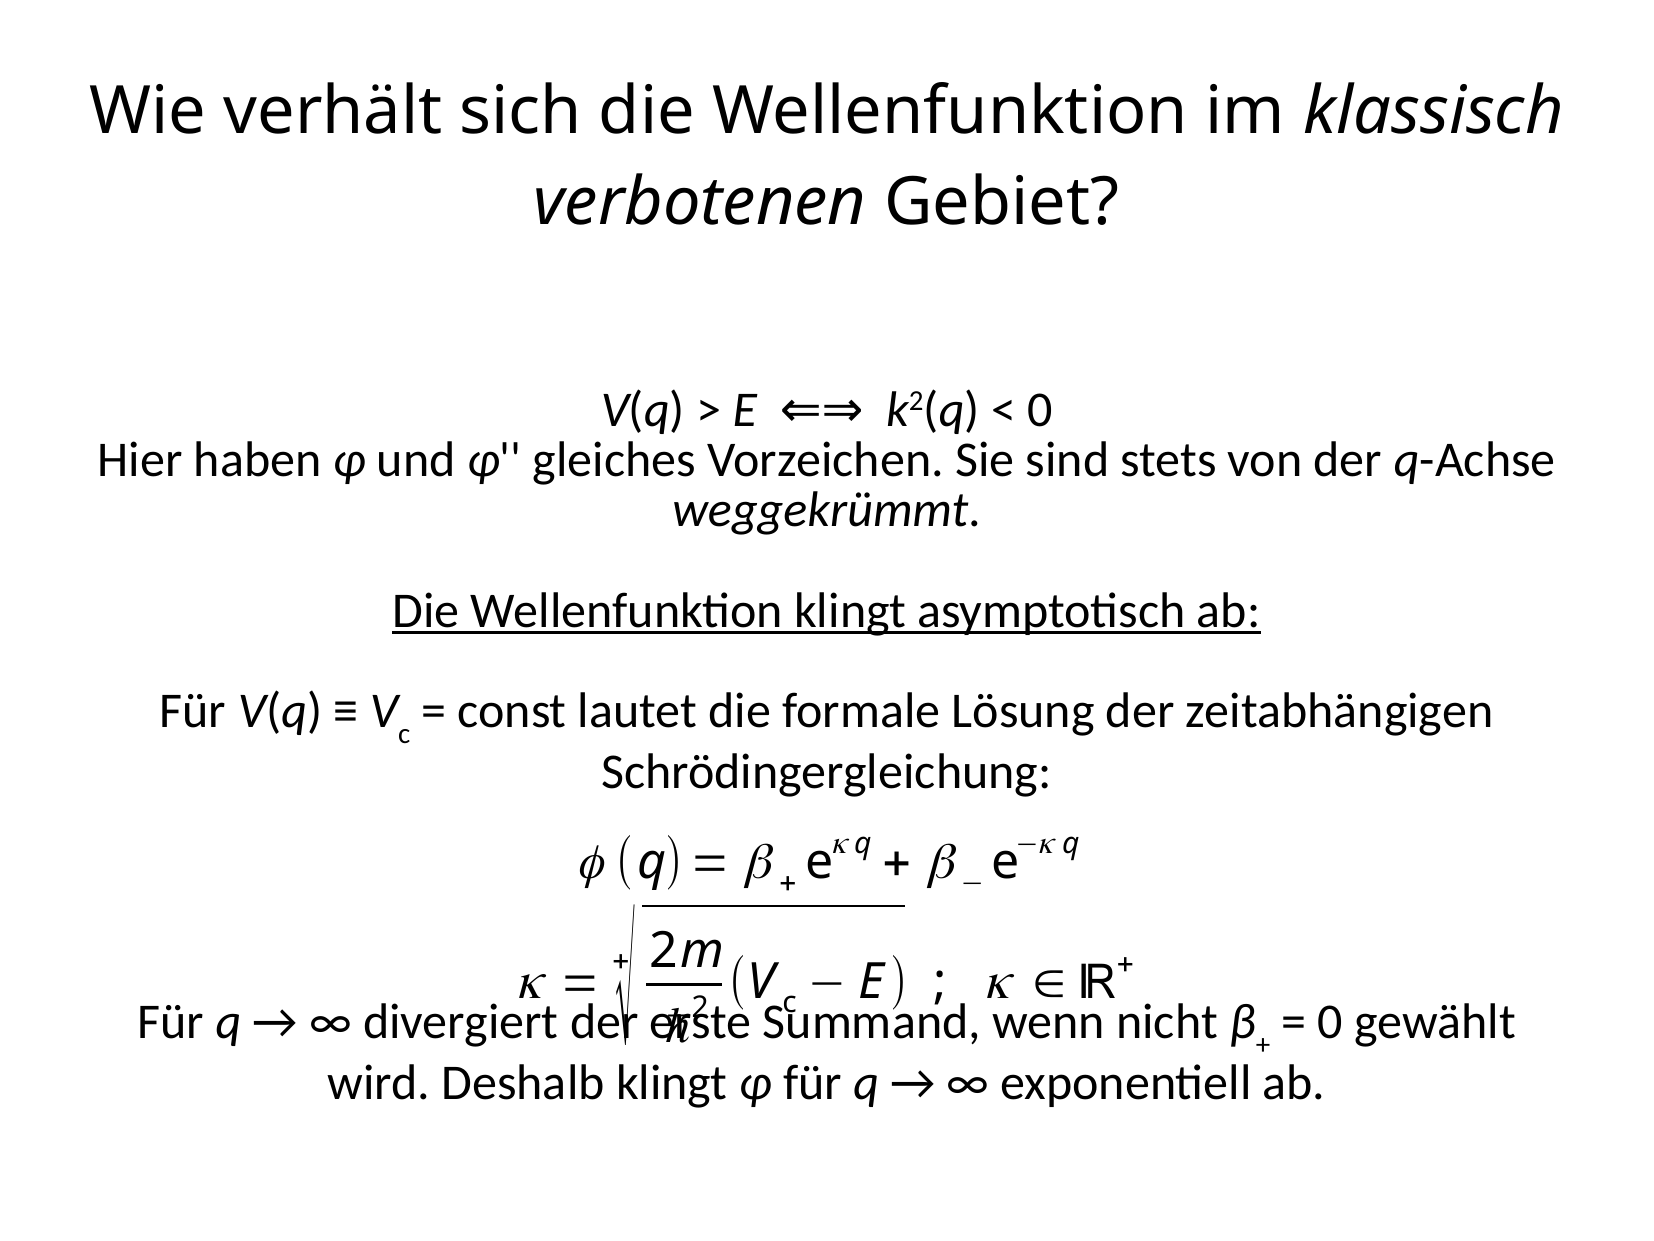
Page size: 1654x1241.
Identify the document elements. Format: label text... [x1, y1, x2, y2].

title Wie verhält sich die Wellenfunktion im klassisch verbotenen Gebiet? [82, 49, 1571, 257]
subtitle V(q) > E ⇐⇒ k2(q) < 0 Hier haben φ und φ'' gleiches Vorzeichen. Sie sind stets von der q-Achse weggekrümmt. Die Wellenfunktion klingt asymptotisch ab: Für V(q) ≡ Vc = const lautet die formale Lösung der zeitabhängigen Schrödingergleichung: Für q → ∞ divergiert der erste Summand, wenn nicht β+ = 0 gewählt wird. Deshalb klingt φ für q → ∞ exponentiell ab. [82, 312, 1571, 1189]
chart [508, 825, 1145, 1053]
